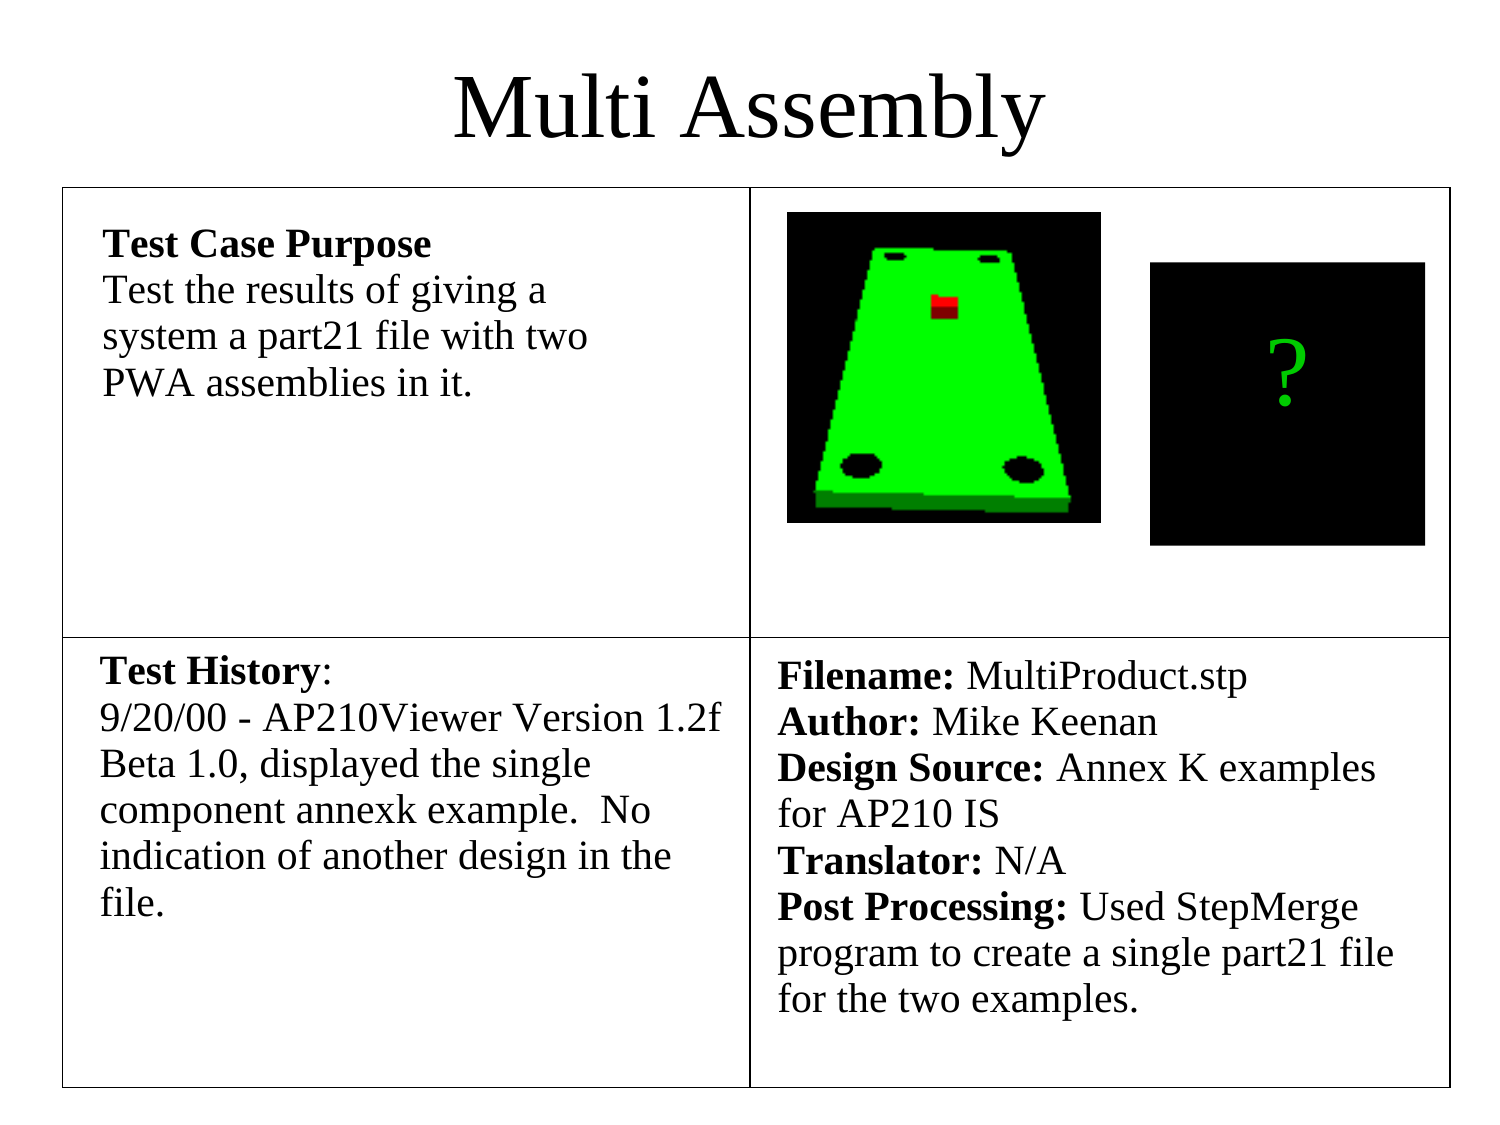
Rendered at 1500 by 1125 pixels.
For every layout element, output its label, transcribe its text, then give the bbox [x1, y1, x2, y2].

text_box ? [1150, 262, 1426, 546]
chart [787, 212, 1101, 523]
text_box Test Case Purpose Test the results of giving a system a part21 file with two PWA assemblies in it. [87, 212, 676, 413]
text_box Test History: 9/20/00 - AP210Viewer Version 1.2f Beta 1.0, displayed the single component annexk example. No indication of another design in the file. [84, 639, 738, 933]
title Multi Assembly [112, 12, 1388, 201]
text_box Filename: MultiProduct.stp Author: Mike Keenan Design Source: Annex K examples for AP210 IS Translator: N/A Post Processing: Used StepMerge program to create a single part21 file for the two examples. [762, 644, 1426, 1030]
